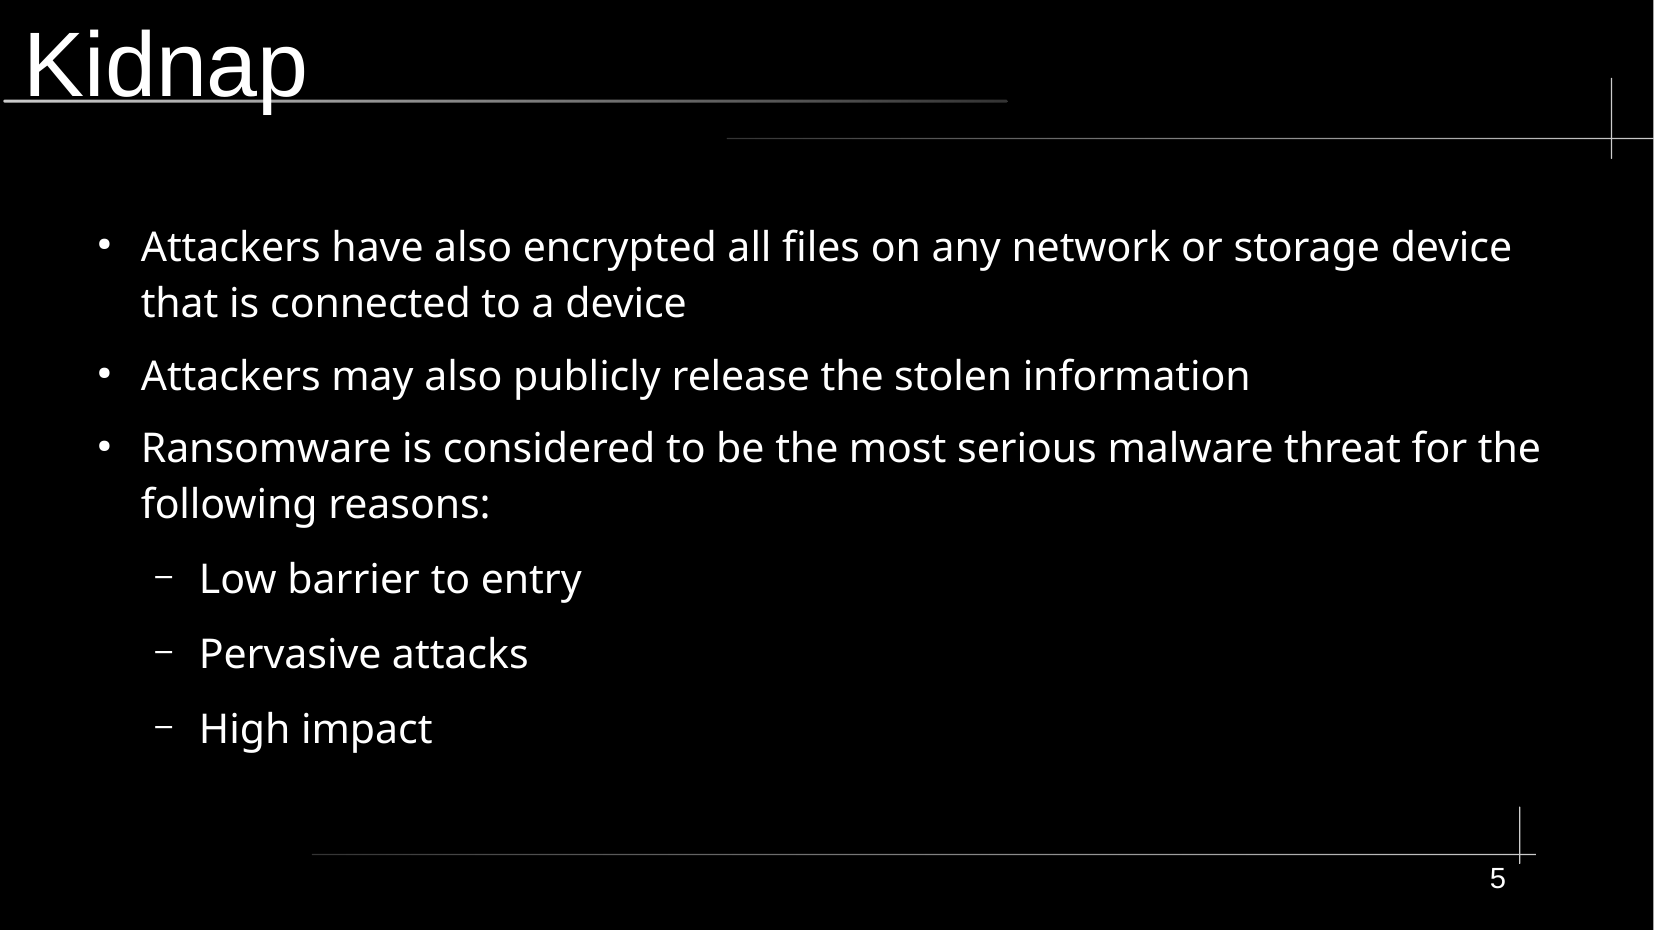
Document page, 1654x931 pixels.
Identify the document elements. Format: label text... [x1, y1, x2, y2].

title Kidnap [23, 11, 1589, 119]
list Attackers have also encrypted all files on any network or storage device that is connected to a device Attackers may also publicly release the stolen information Ransomware is considered to be the most serious malware threat for the following reasons: Low barrier to entry Pervasive attacks High impact [82, 217, 1571, 758]
